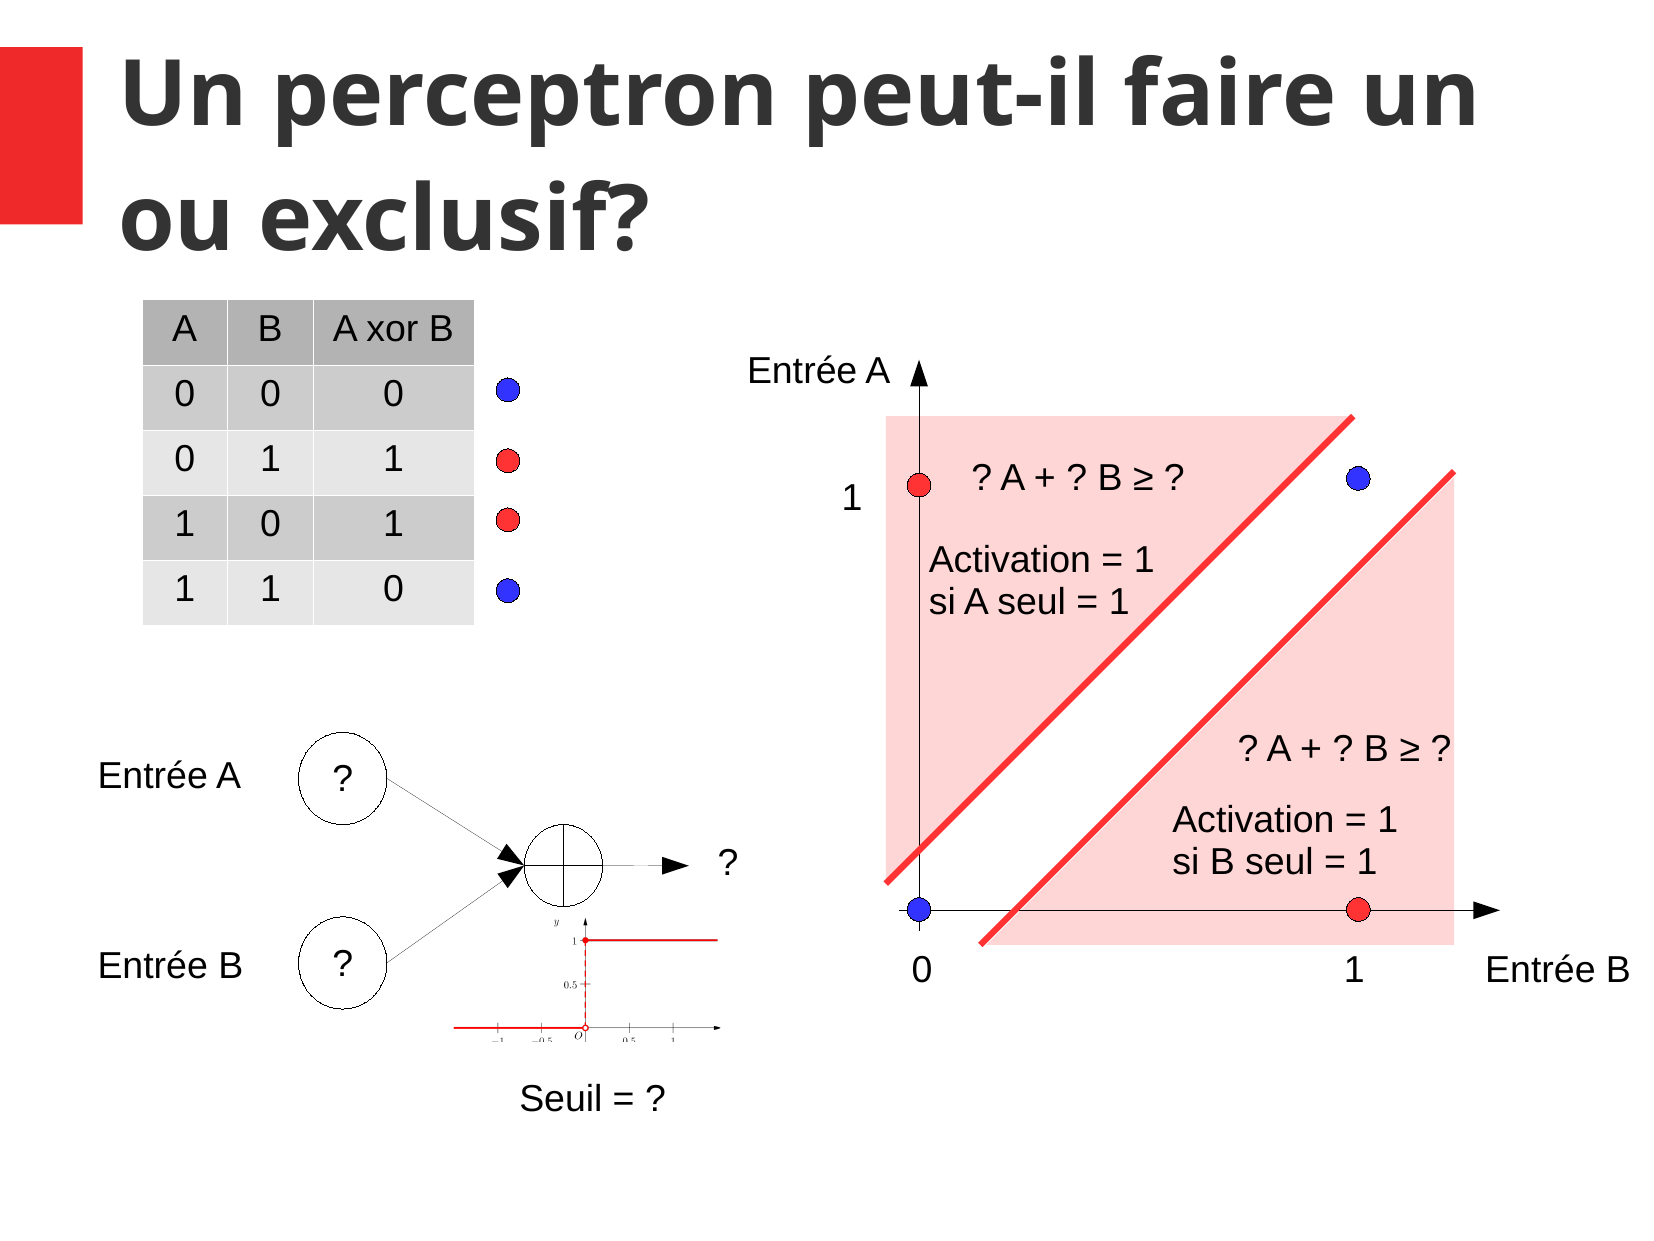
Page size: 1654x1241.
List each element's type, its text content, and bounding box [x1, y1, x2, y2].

table_cell 0 [228, 366, 313, 430]
table_cell 0 [143, 431, 227, 495]
text_box ? A + ? B ≥ ? [1222, 720, 1477, 778]
text_box 0 1 [896, 940, 1654, 1040]
text_box [885, 416, 919, 469]
text_box [991, 477, 1455, 940]
text_box [496, 448, 520, 473]
title Un perceptron peut-il faire un ou exclusif? [118, 45, 1571, 260]
text_box Entrée B [1470, 940, 1654, 1004]
text_box [921, 638, 1125, 842]
text_box [907, 897, 931, 922]
text_box Activation = 1 si A seul = 1 [913, 531, 1193, 638]
text_box Activation = 1 si B seul = 1 [1157, 791, 1465, 895]
text_box ? [298, 732, 387, 825]
text_box Entrée A [732, 342, 911, 417]
text_box [496, 507, 520, 532]
text_box [1346, 466, 1371, 491]
picture [453, 918, 721, 1042]
text_box Entrée A [82, 747, 270, 805]
table_header A [143, 300, 227, 365]
table_cell 1 [143, 496, 227, 560]
table_cell 0 [143, 366, 227, 430]
text_box Entrée B [82, 937, 273, 995]
table_cell 0 [314, 366, 474, 430]
table_cell 1 [143, 561, 227, 625]
table_header A xor B [314, 300, 474, 365]
text_box ? [702, 834, 786, 934]
text_box [496, 377, 520, 402]
table_cell 1 [228, 431, 313, 495]
text_box [496, 578, 520, 603]
text_box [907, 416, 1347, 570]
text_box 1 [826, 469, 921, 954]
text_box ? A + ? B ≥ ? [956, 448, 1211, 506]
table_header B [228, 300, 313, 365]
table_cell 1 [314, 496, 474, 560]
text_box Seuil = ? [504, 1070, 696, 1128]
table_cell 0 [314, 561, 474, 625]
table_cell 1 [228, 561, 313, 625]
text_box ? [298, 916, 387, 1010]
table_cell 0 [228, 496, 313, 560]
table_cell 1 [314, 431, 474, 495]
